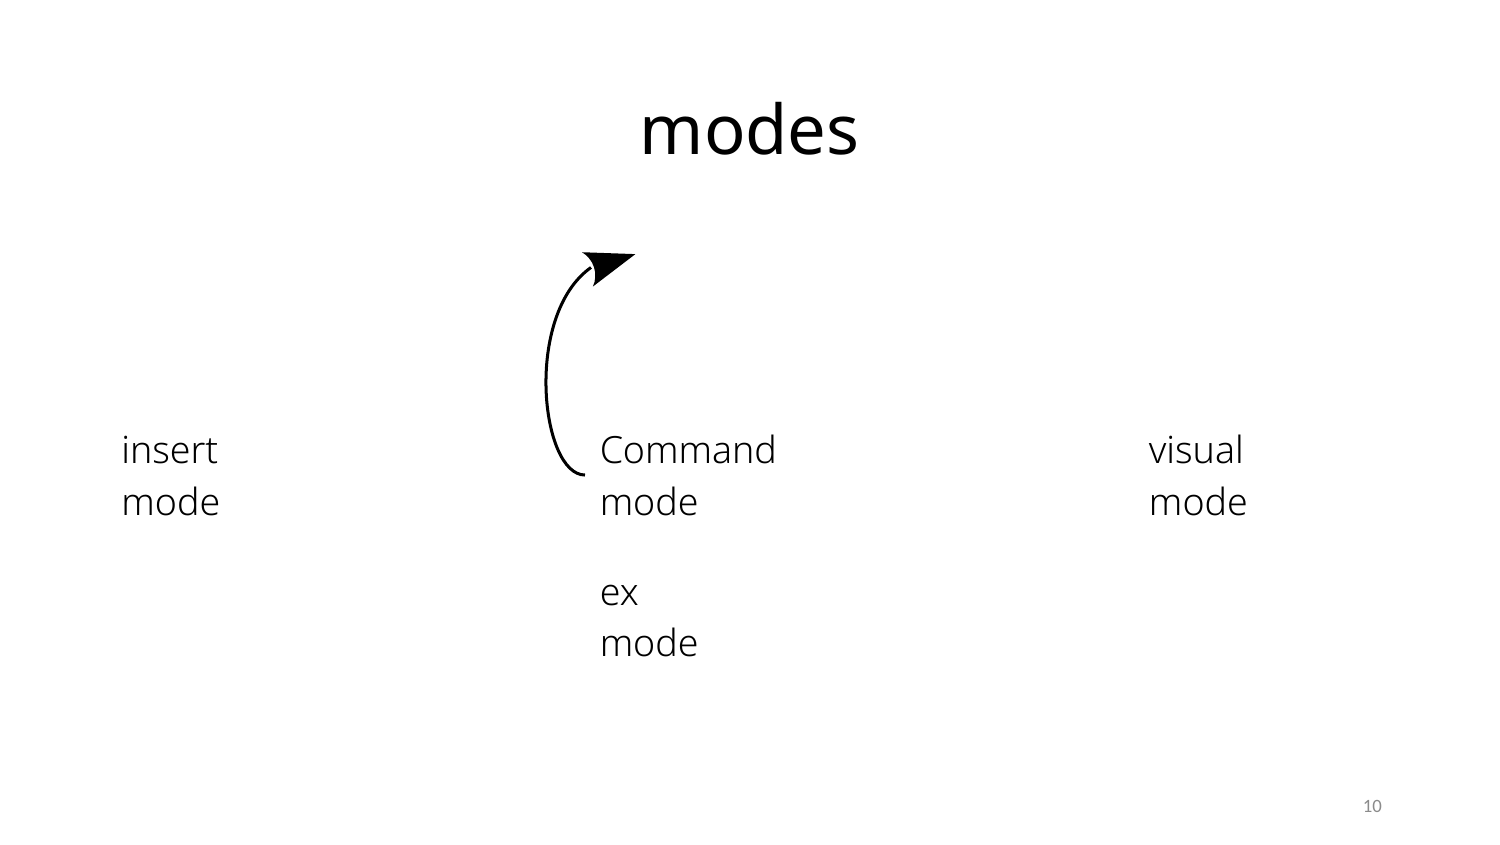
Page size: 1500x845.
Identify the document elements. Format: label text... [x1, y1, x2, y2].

title modes [103, 44, 1397, 209]
text_box Command mode [585, 416, 892, 533]
text_box ex mode [585, 558, 759, 675]
text_box visual mode [1134, 416, 1364, 533]
slide_number <number> [1059, 782, 1397, 828]
text_box insert mode [106, 416, 332, 533]
